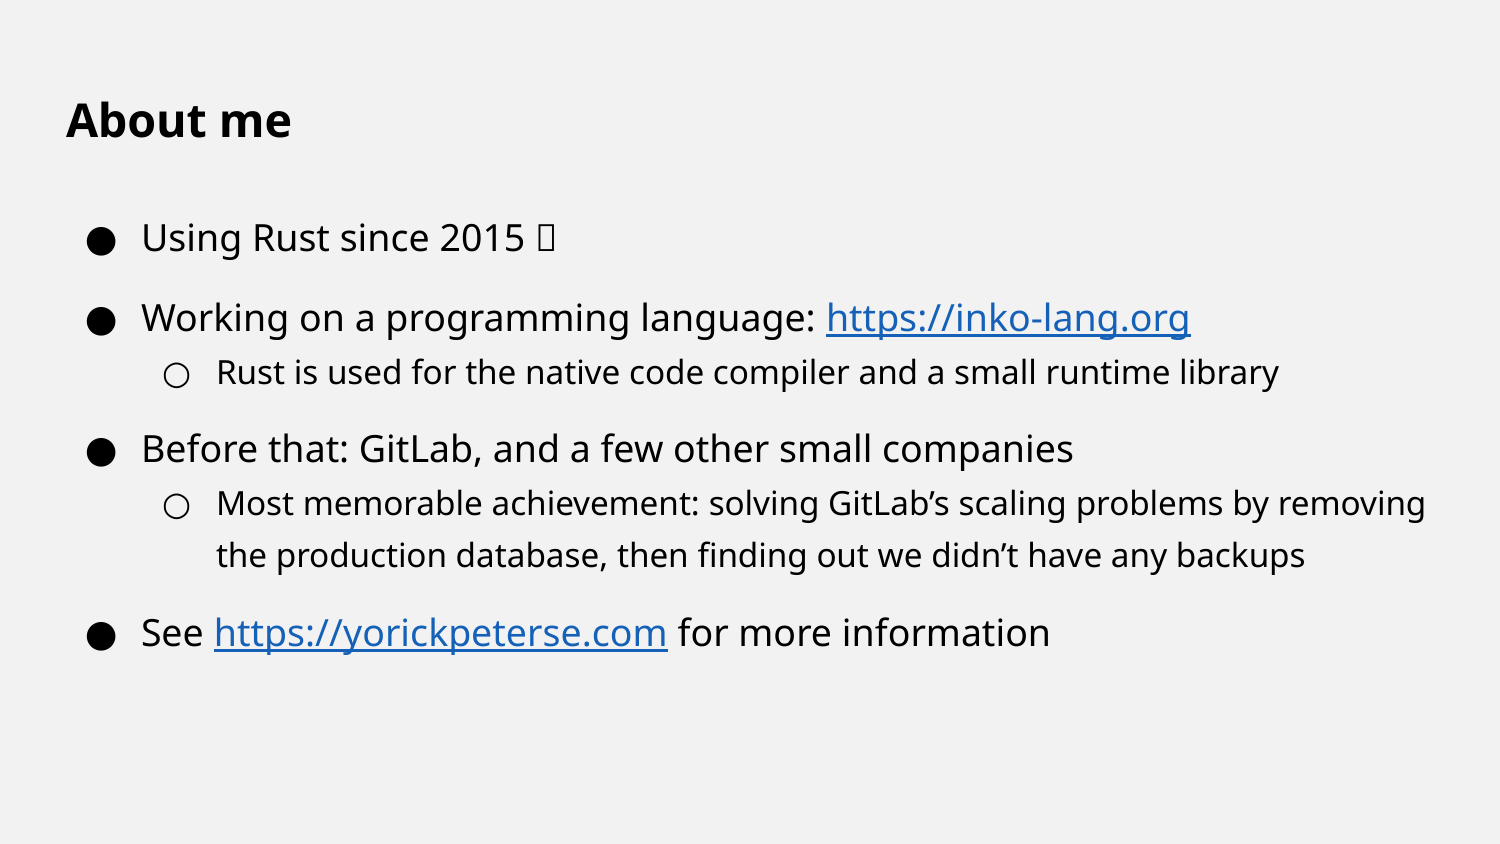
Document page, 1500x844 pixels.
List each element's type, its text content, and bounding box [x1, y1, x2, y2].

title About me [51, 72, 1449, 167]
list Using Rust since 2015 👴 Working on a programming language: https://inko-lang.org Rust is used for the native code compiler and a small runtime library Before that: GitLab, and a few other small companies Most memorable achievement: solving GitLab’s scaling problems by removing the production database, then finding out we didn’t have any backups See https://yorickpeterse.com for more information [51, 189, 1449, 750]
